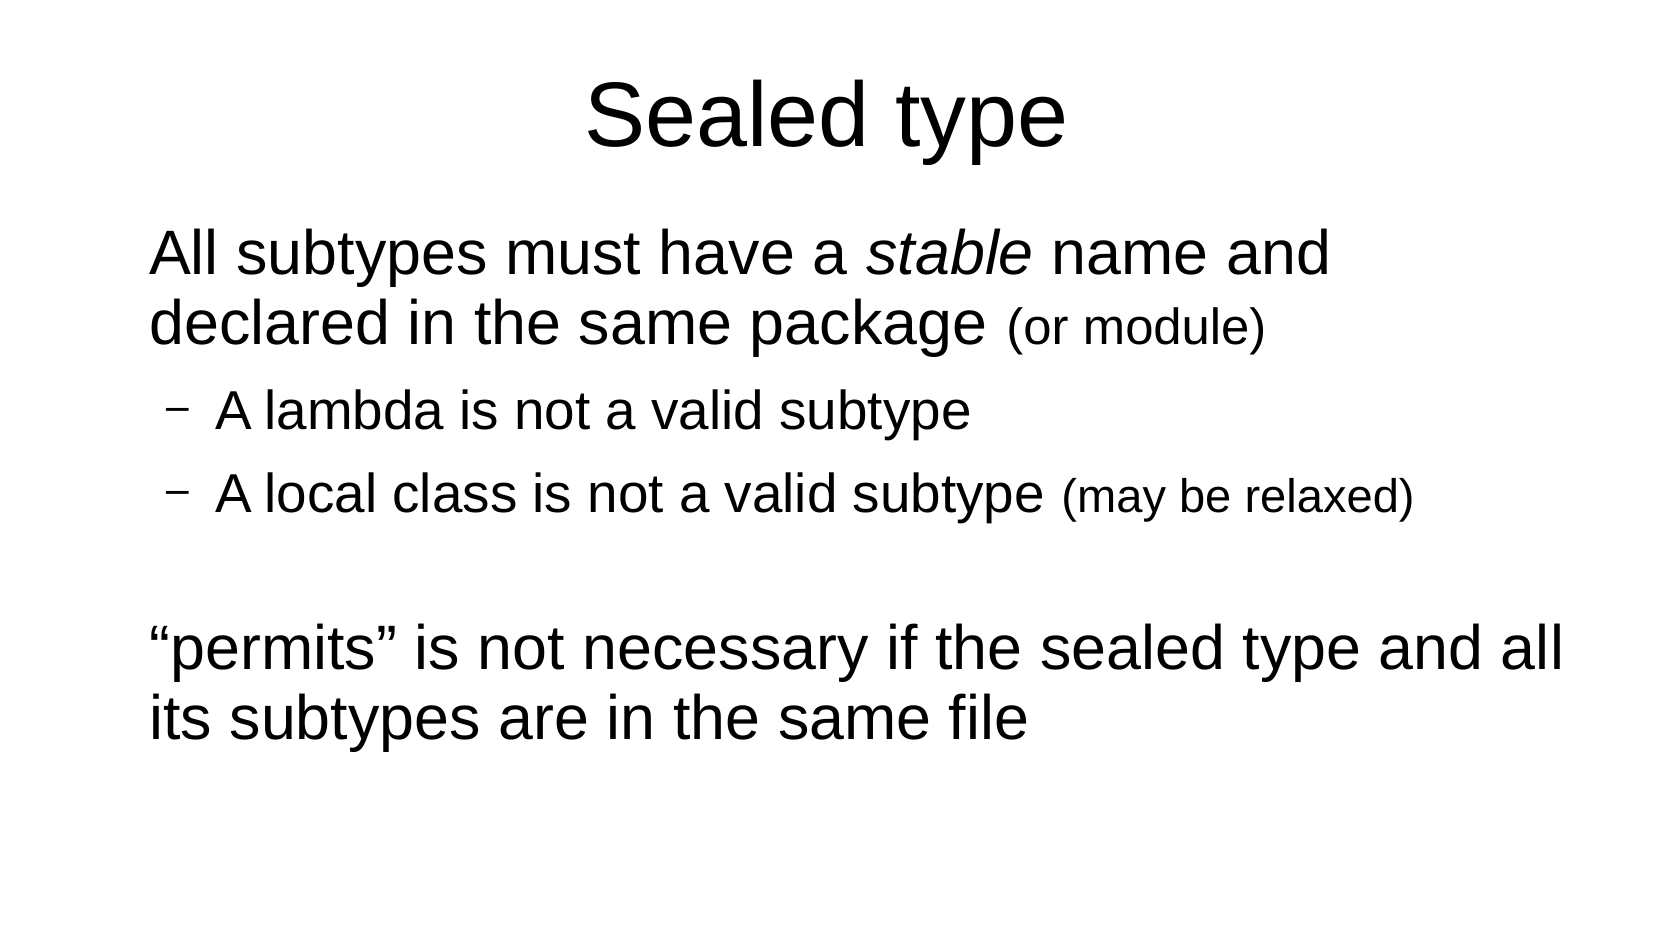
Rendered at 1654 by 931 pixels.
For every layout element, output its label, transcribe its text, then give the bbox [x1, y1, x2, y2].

title Sealed type [82, 37, 1571, 193]
list All subtypes must have a stable name and declared in the same package (or module) A lambda is not a valid subtype A local class is not a valid subtype (may be relaxed) “permits” is not necessary if the sealed type and all its subtypes are in the same file [82, 217, 1571, 758]
